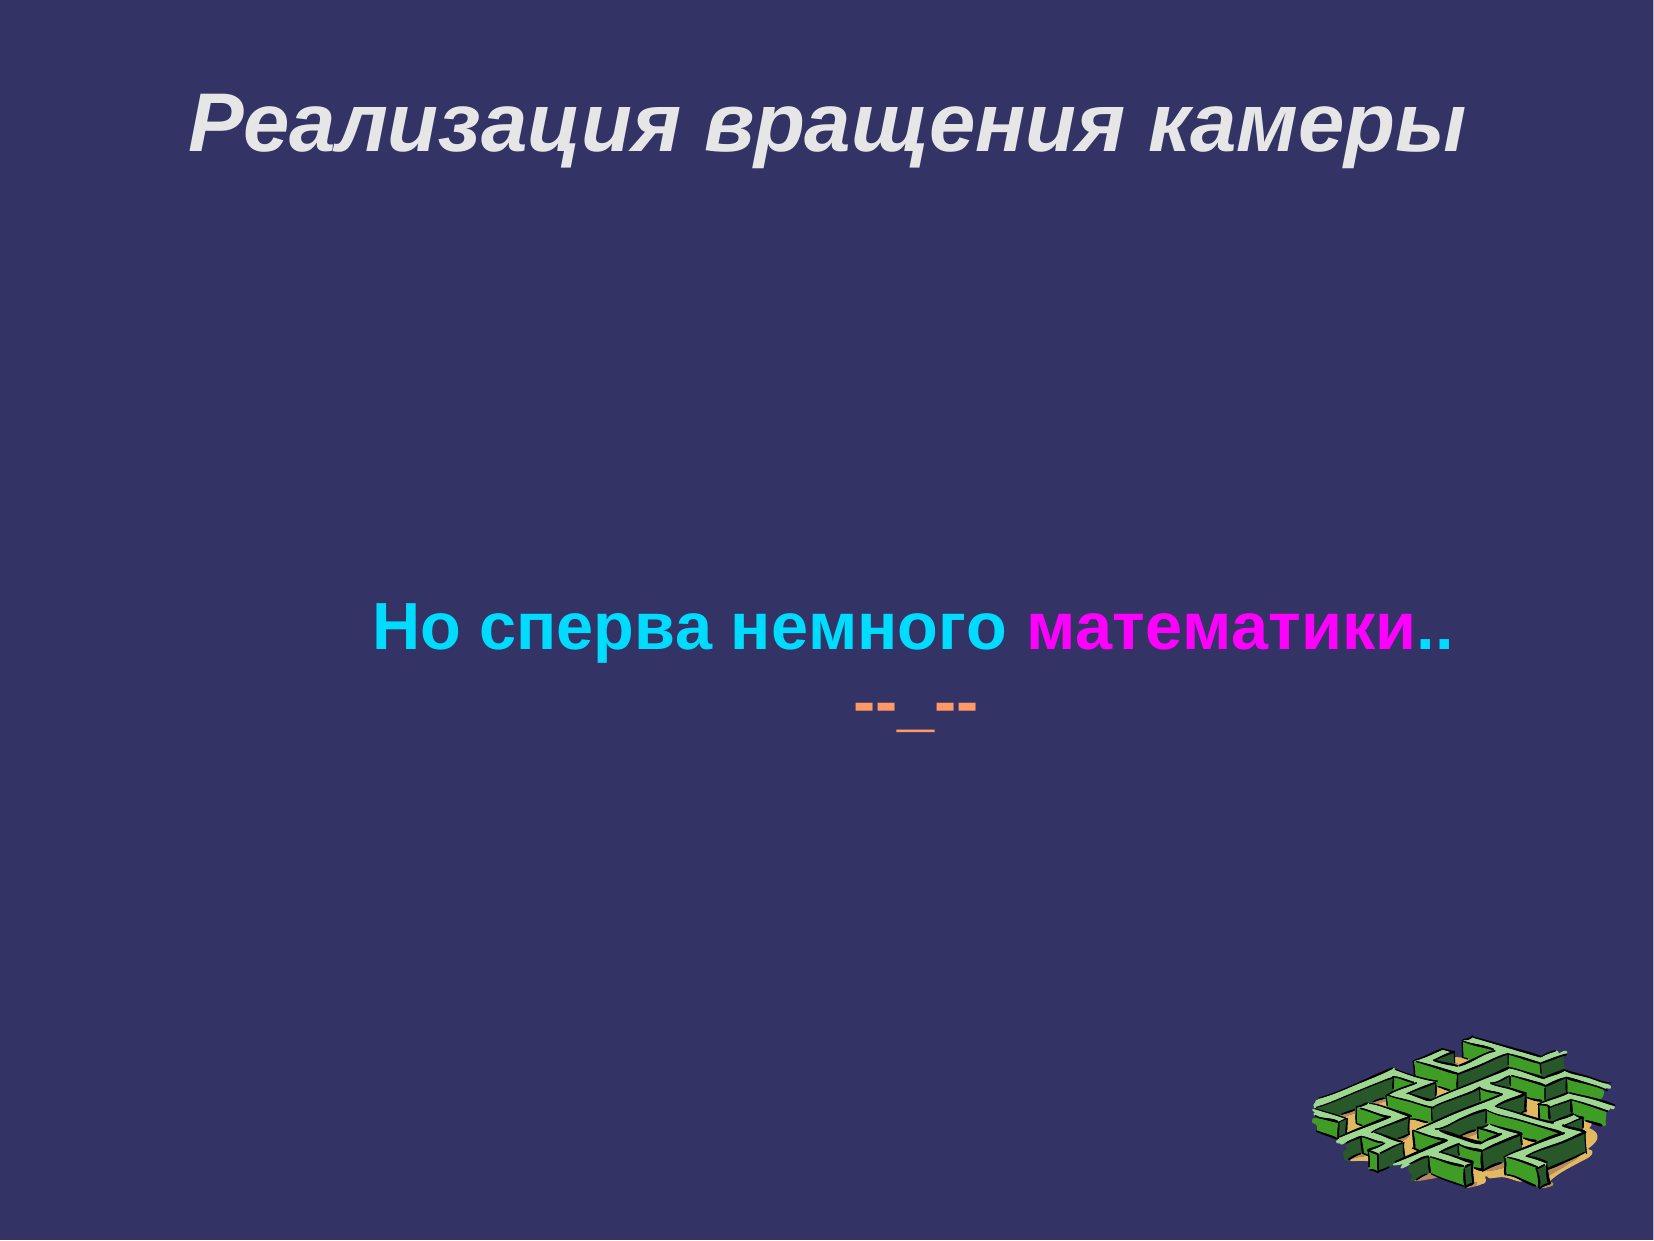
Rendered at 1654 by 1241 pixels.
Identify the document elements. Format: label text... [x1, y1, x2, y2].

title Реализация вращения камеры [121, 19, 1534, 227]
list Но сперва немного математики.. --_-- [178, 364, 1570, 1147]
